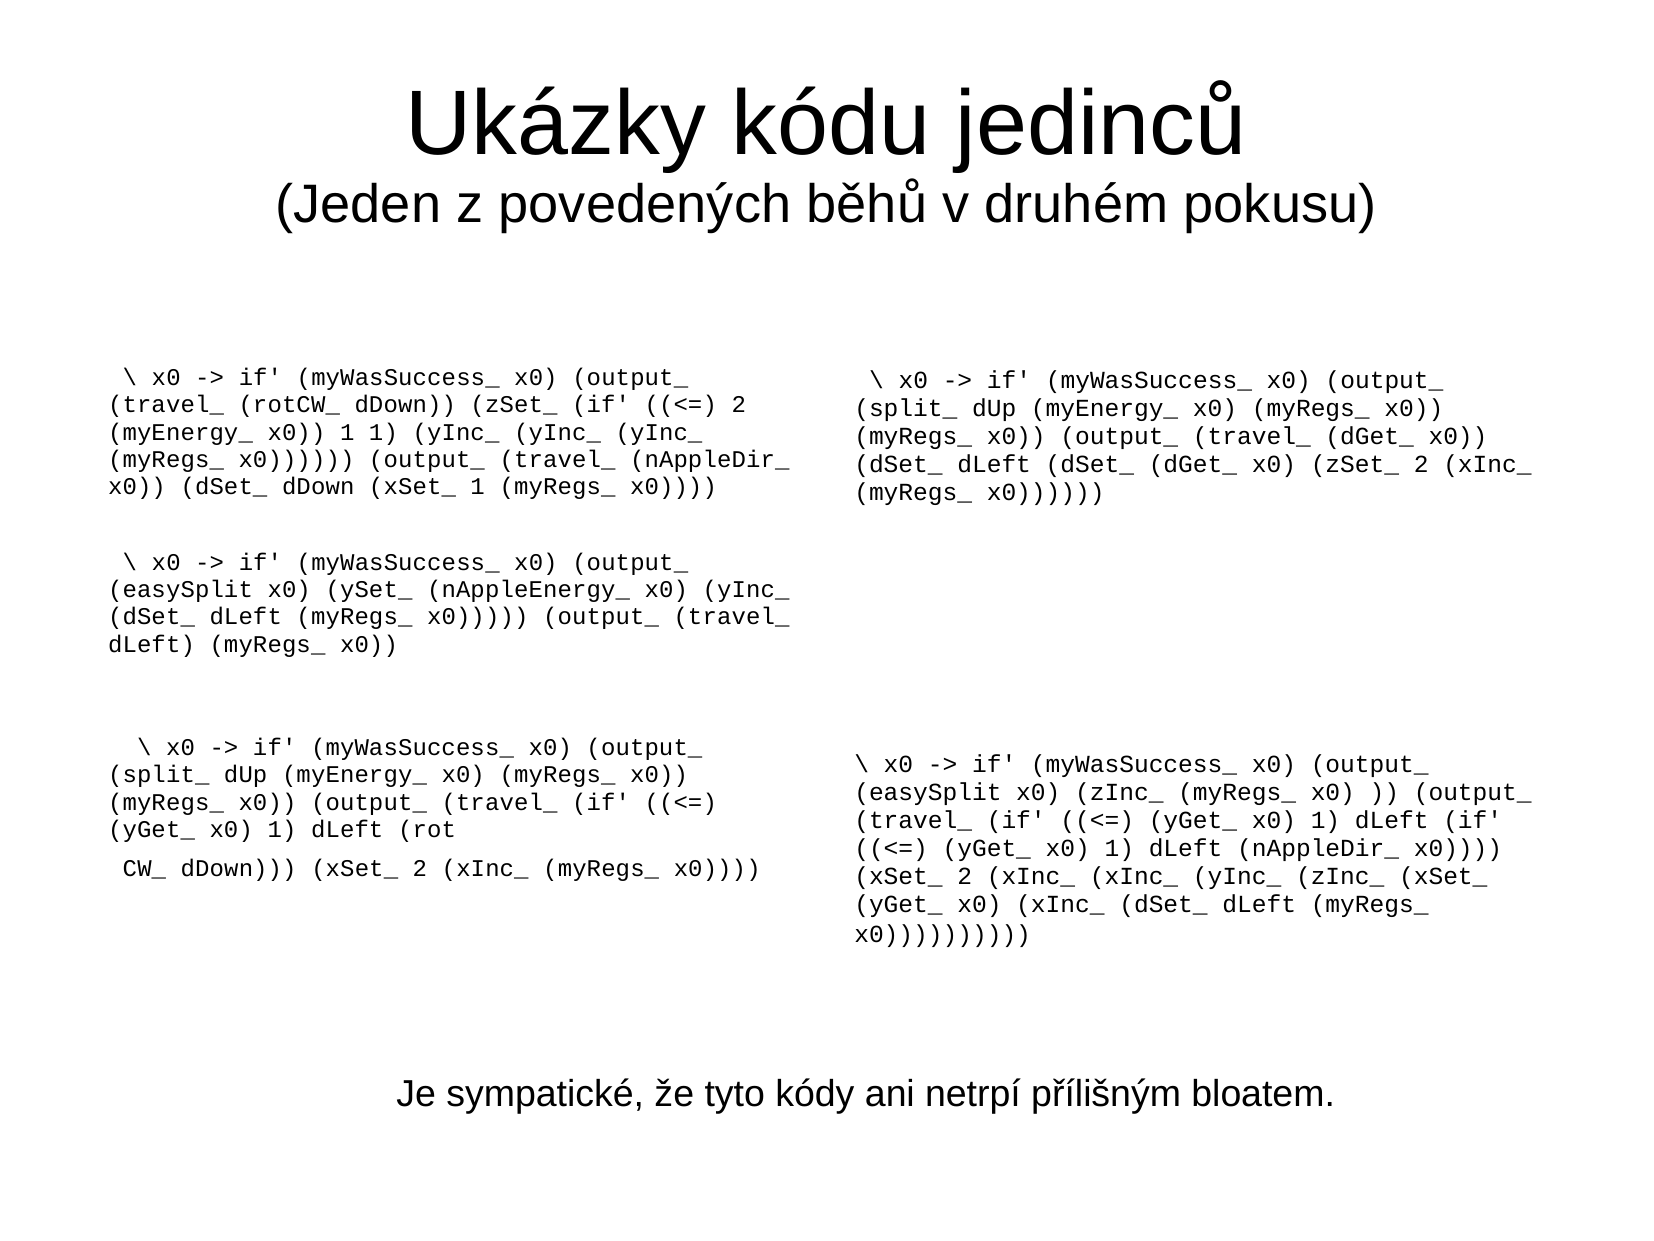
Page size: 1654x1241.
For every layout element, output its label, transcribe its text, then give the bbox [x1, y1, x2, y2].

text_box Je sympatické, že tyto kódy ani netrpí přílišným bloatem. [381, 1065, 1349, 1122]
list \ x0 -> if' (myWasSuccess_ x0) (output_ (travel_ (rotCW_ dDown)) (zSet_ (if' ((<=) 2 (myEnergy_ x0)) 1 1) (yInc_ (yInc_ (yInc_ (myRegs_ x0)))))) (output_ (travel_ (nAppleDir_ x0)) (dSet_ dDown (xSet_ 1 (myRegs_ x0)))) \ x0 -> if' (myWasSuccess_ x0) (output_ (easySplit x0) (ySet_ (nAppleEnergy_ x0) (yInc_ (dSet_ dLeft (myRegs_ x0))))) (output_ (travel_ dLeft) (myRegs_ x0)) \ x0 -> if' (myWasSuccess_ x0) (output_ (split_ dUp (myEnergy_ x0) (myRegs_ x0)) (myRegs_ x0)) (output_ (travel_ (if' ((<=) (yGet_ x0) 1) dLeft (rot CW_ dDown))) (xSet_ 2 (xInc_ (myRegs_ x0)))) [82, 290, 793, 1010]
list \ x0 -> if' (myWasSuccess_ x0) (output_ (split_ dUp (myEnergy_ x0) (myRegs_ x0)) (myRegs_ x0)) (output_ (travel_ (dGet_ x0)) (dSet_ dLeft (dSet_ (dGet_ x0) (zSet_ 2 (xInc_ (myRegs_ x0)))))) \ x0 -> if' (myWasSuccess_ x0) (output_ (easySplit x0) (zInc_ (myRegs_ x0) )) (output_ (travel_ (if' ((<=) (yGet_ x0) 1) dLeft (if' ((<=) (yGet_ x0) 1) dLeft (nAppleDir_ x0)))) (xSet_ 2 (xInc_ (xInc_ (yInc_ (zInc_ (xSet_ (yGet_ x0) (xInc_ (dSet_ dLeft (myRegs_ x0)))))))))) [828, 290, 1539, 1010]
title Ukázky kódu jedinců (Jeden z povedených běhů v druhém pokusu) [82, 49, 1571, 257]
